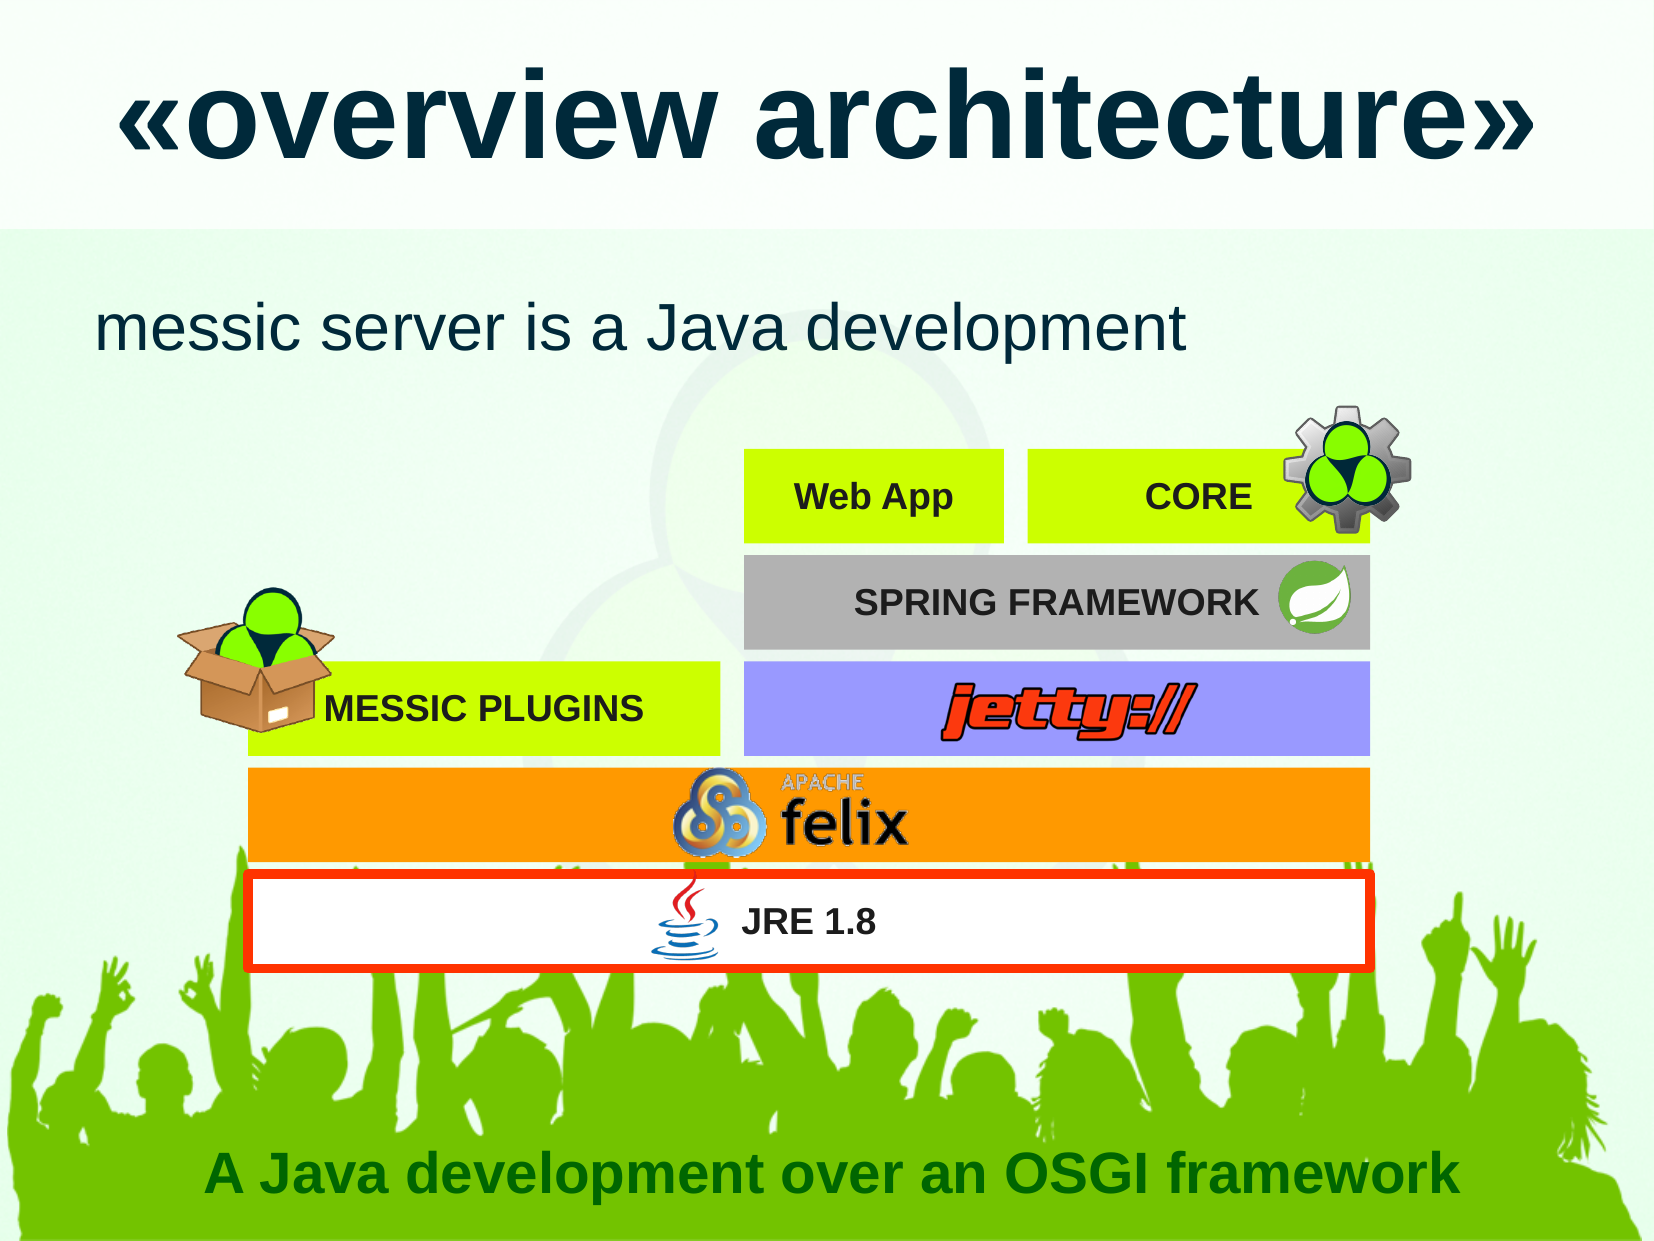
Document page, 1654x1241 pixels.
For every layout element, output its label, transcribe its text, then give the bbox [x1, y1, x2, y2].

text_box [733, 767, 1371, 863]
list messic server is a Java development [23, 290, 1630, 402]
list A Java development over an OSGI framework [0, 1140, 1595, 1241]
text_box JRE 1.8 [248, 874, 1371, 969]
text_box SPRING FRAMEWORK [744, 555, 1371, 650]
title «overview architecture» [82, 11, 1571, 219]
text_box CORE [1027, 448, 1263, 544]
text_box Web App [744, 448, 1004, 544]
picture [0, 229, 1654, 1241]
text_box [248, 767, 673, 863]
text_box [0, 0, 1654, 229]
text_box MESSIC PLUGINS [248, 661, 721, 756]
text_box [744, 661, 1371, 756]
